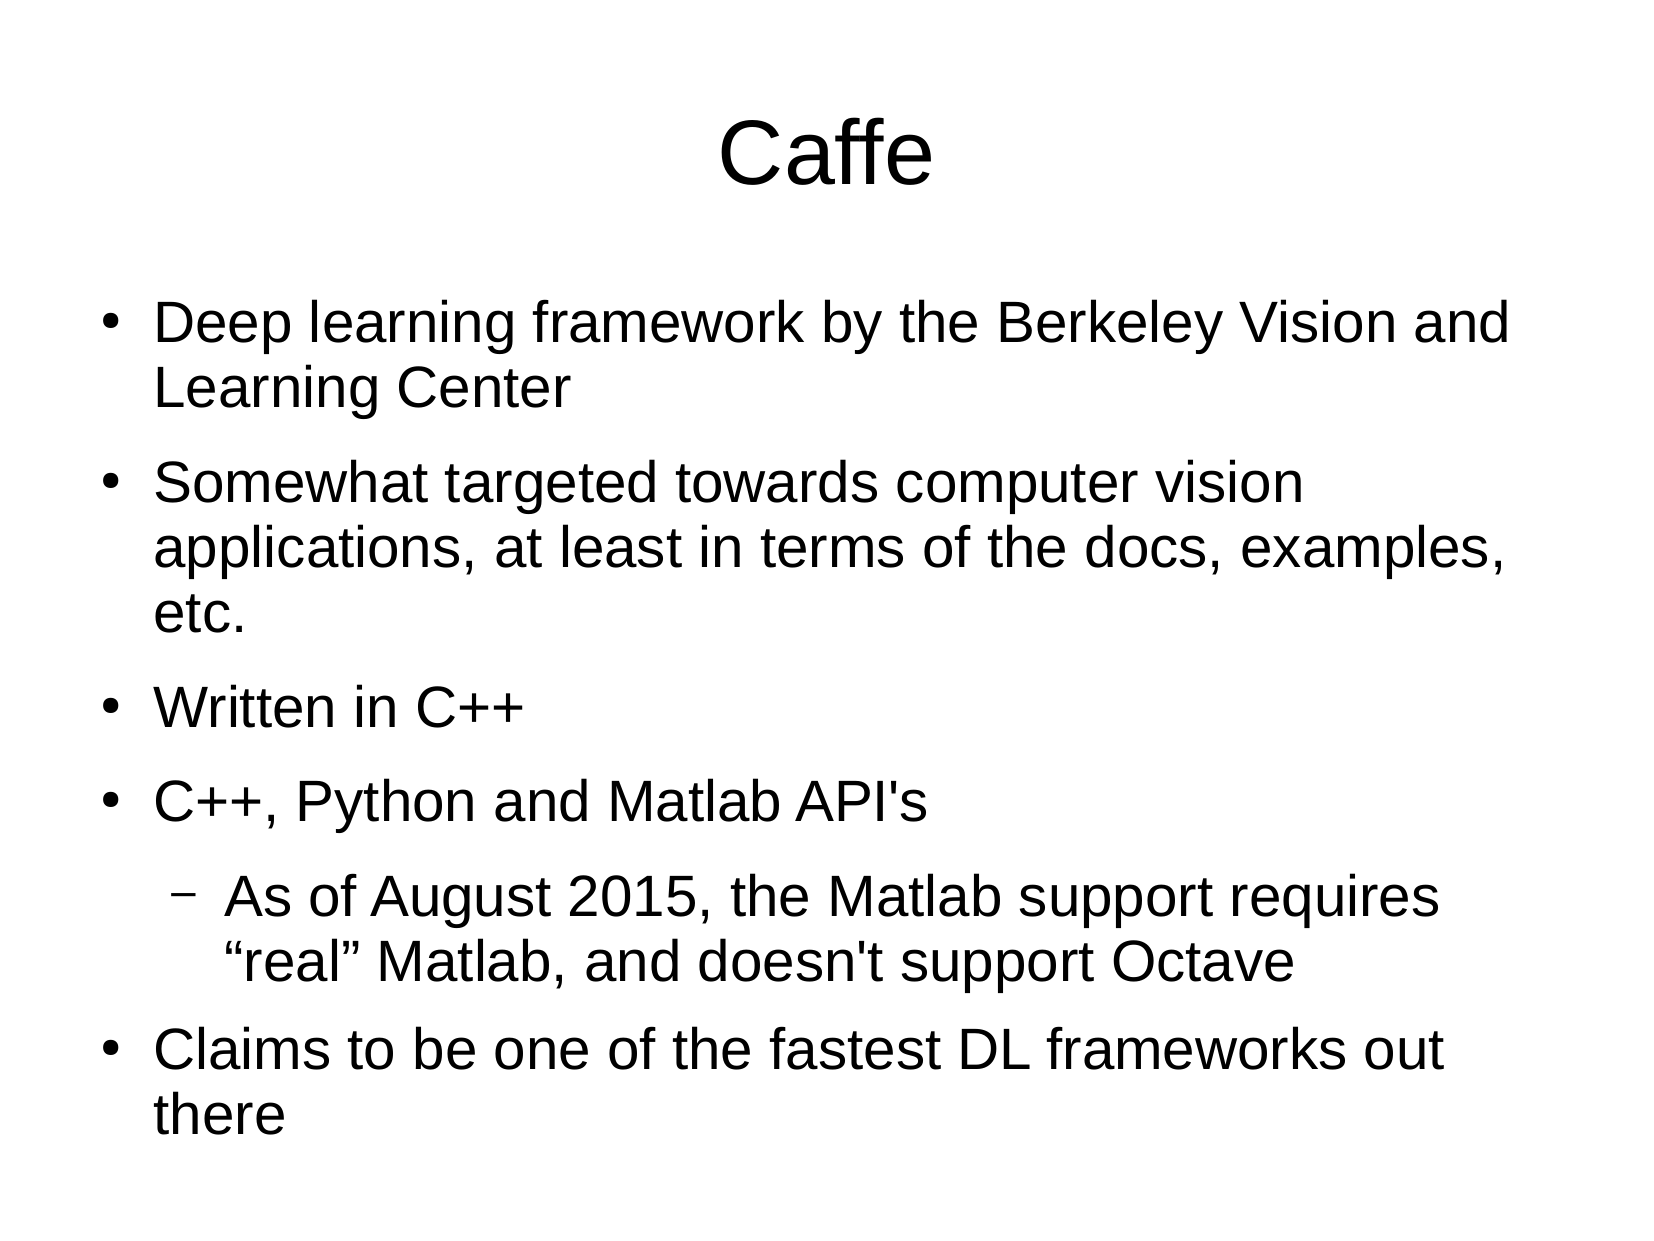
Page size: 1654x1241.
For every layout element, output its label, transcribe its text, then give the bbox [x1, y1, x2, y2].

list Deep learning framework by the Berkeley Vision and Learning Center Somewhat targeted towards computer vision applications, at least in terms of the docs, examples, etc. Written in C++ C++, Python and Matlab API's As of August 2015, the Matlab support requires “real” Matlab, and doesn't support Octave Claims to be one of the fastest DL frameworks out there [82, 290, 1571, 1148]
title Caffe [82, 49, 1571, 257]
